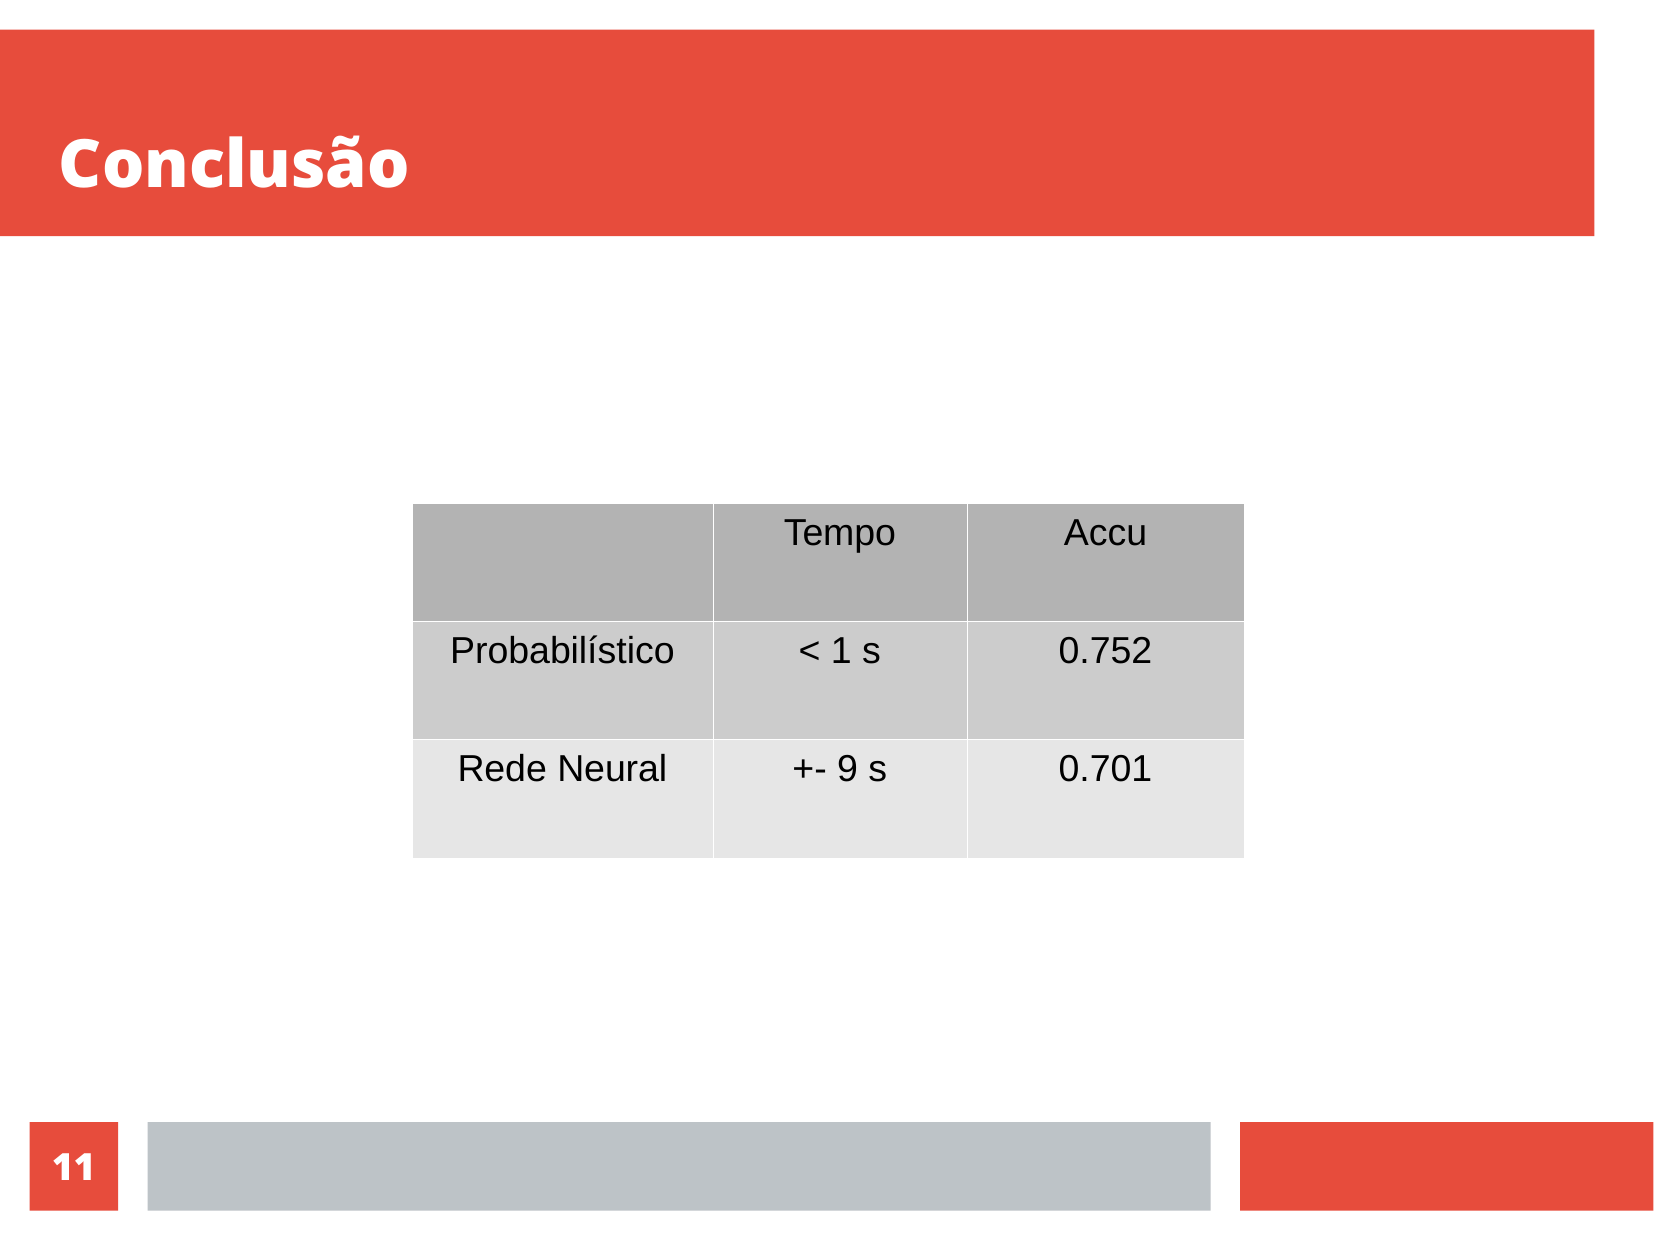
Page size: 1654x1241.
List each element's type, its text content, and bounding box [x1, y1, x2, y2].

table_cell < 1 s [714, 622, 967, 739]
table_cell 0.752 [968, 622, 1244, 739]
table_cell +- 9 s [714, 740, 967, 858]
table_header Accu [968, 504, 1244, 621]
title Conclusão [59, 59, 1595, 207]
table_header [413, 504, 713, 621]
table_header Tempo [714, 504, 967, 621]
table_cell Rede Neural [413, 740, 713, 858]
table_cell 0.701 [968, 740, 1244, 858]
table_cell Probabilístico [413, 622, 713, 739]
